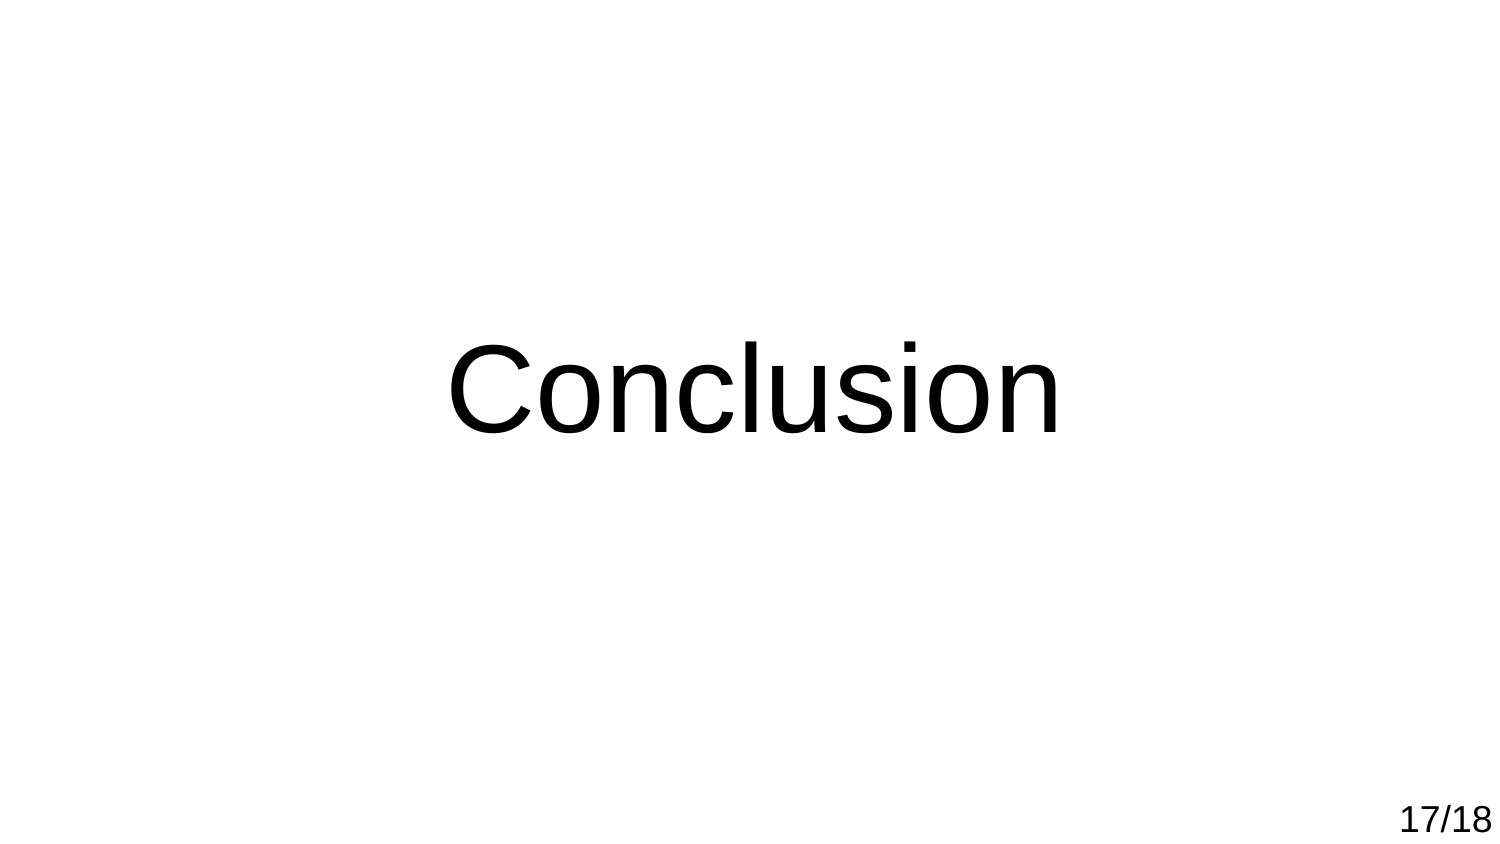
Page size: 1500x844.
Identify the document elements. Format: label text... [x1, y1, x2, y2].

list Conclusion [374, 318, 1500, 844]
text_box 17/18 [1384, 791, 1500, 844]
